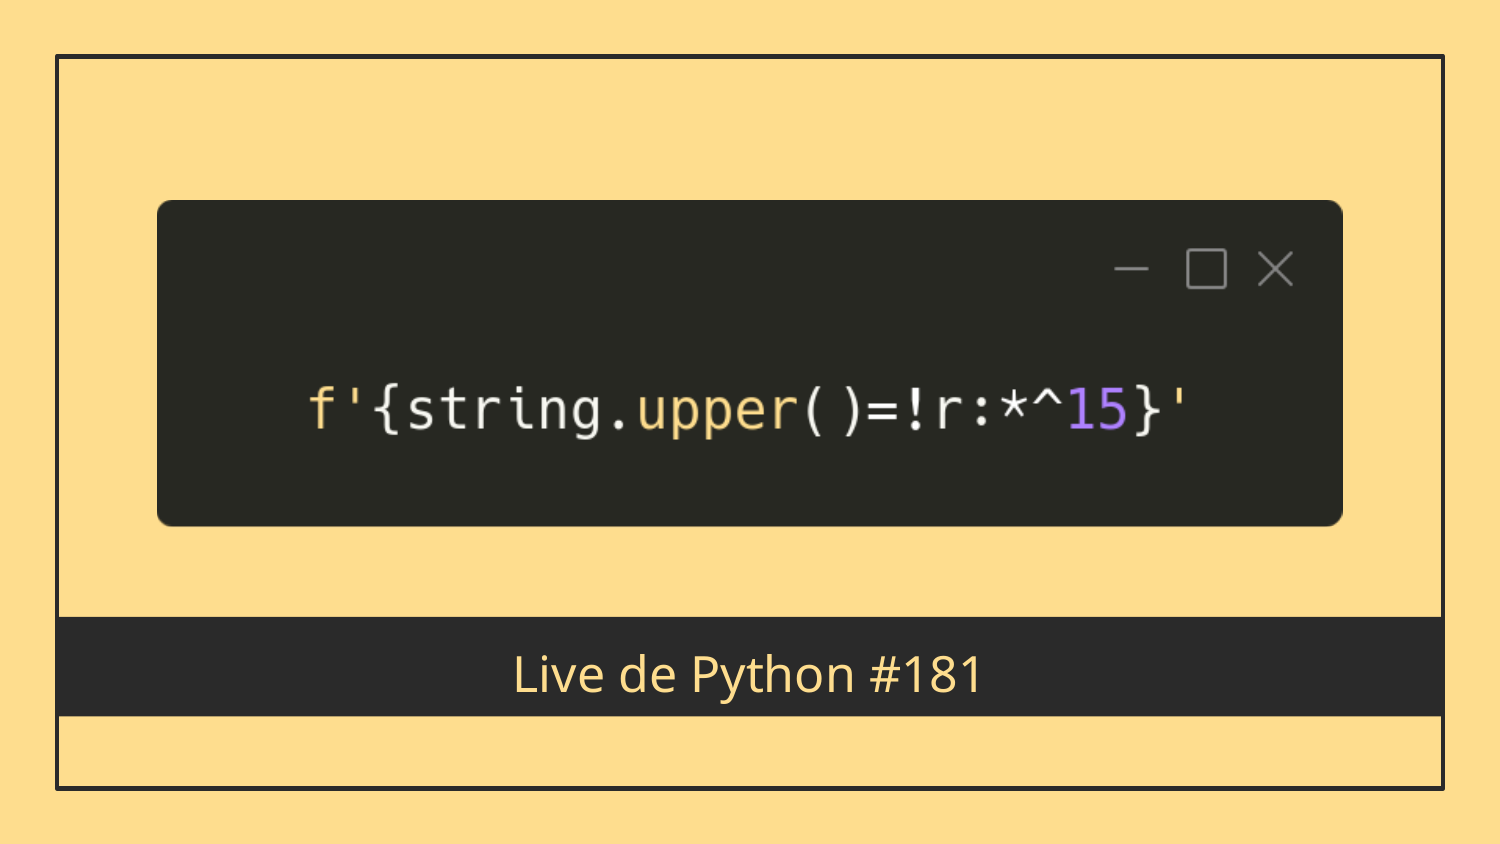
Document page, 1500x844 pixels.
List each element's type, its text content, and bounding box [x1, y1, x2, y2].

picture [157, 200, 1343, 526]
subtitle Live de Python #181 [202, 627, 1298, 696]
